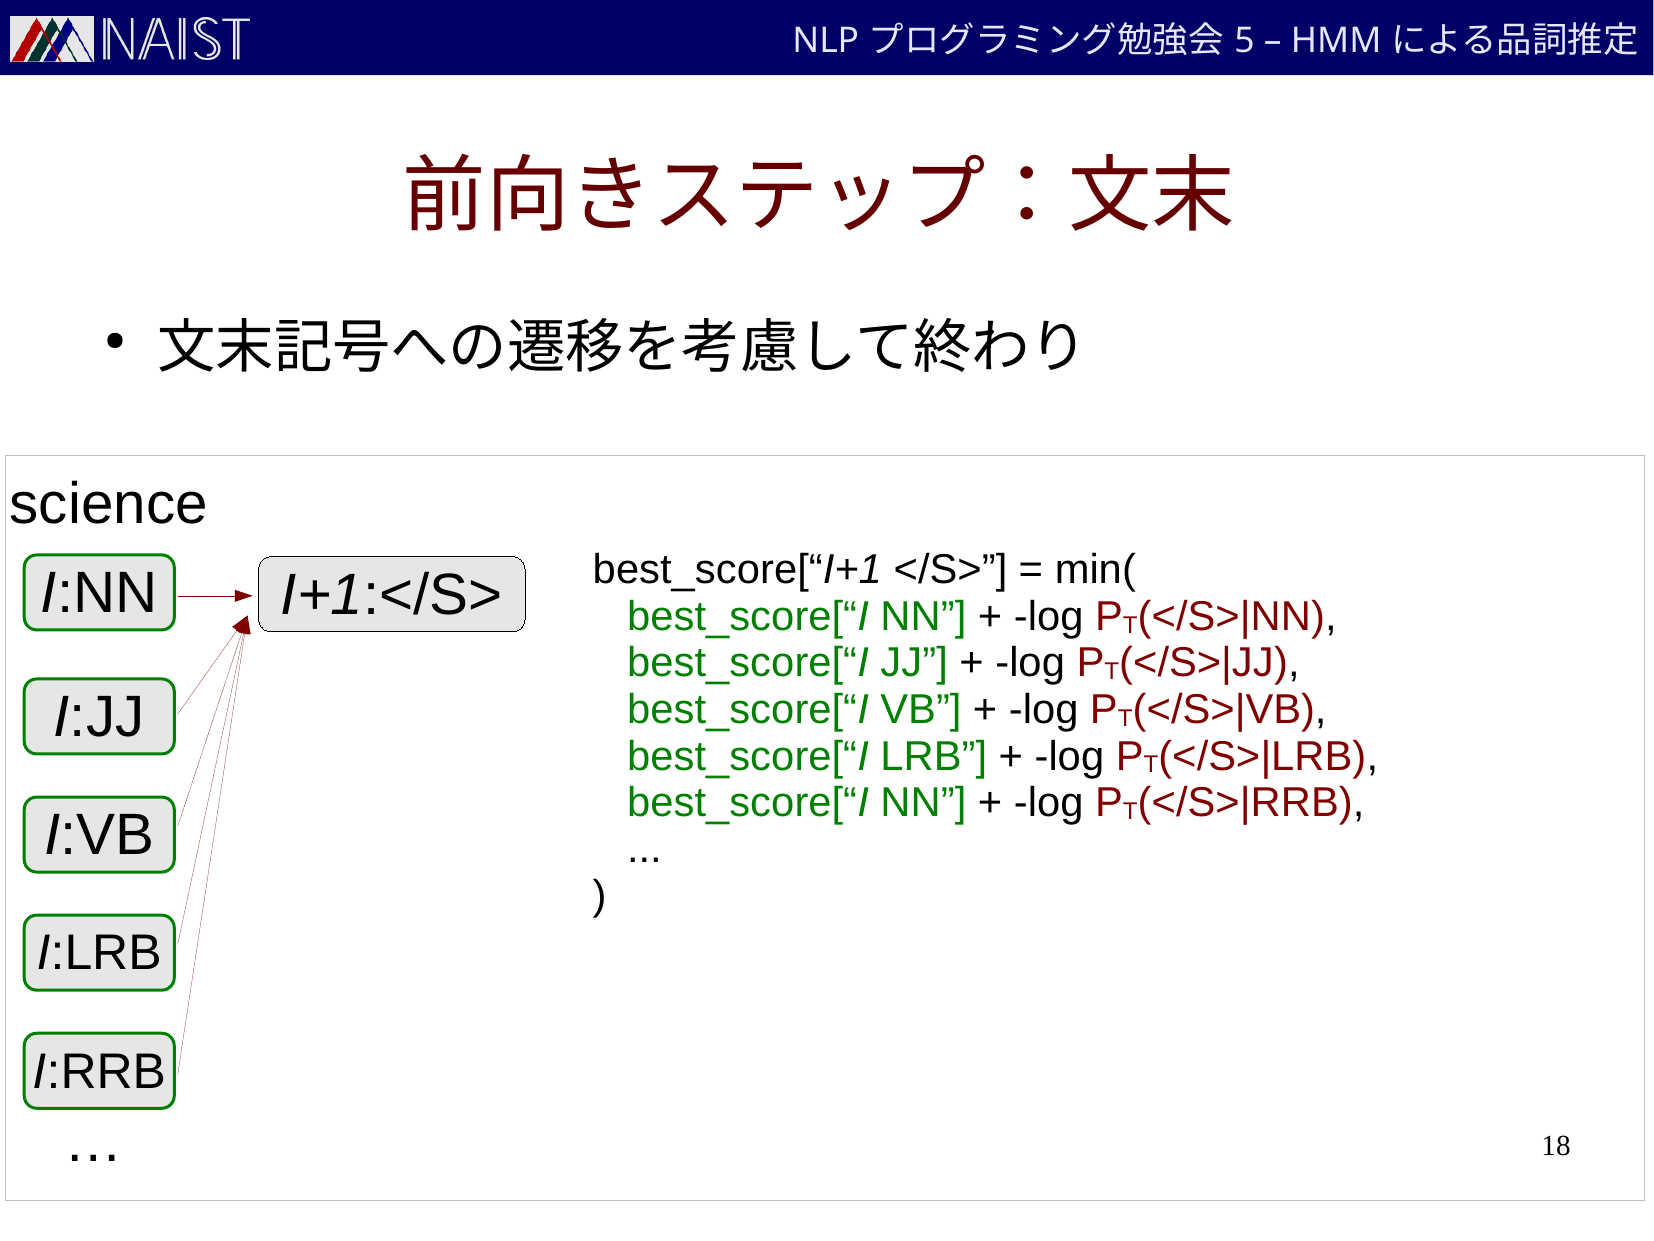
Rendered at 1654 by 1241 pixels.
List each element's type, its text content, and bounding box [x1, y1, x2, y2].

text_box I:JJ [24, 678, 175, 754]
picture [10, 16, 94, 62]
title 前向きステップ：文末 [75, 92, 1564, 285]
picture [102, 17, 251, 60]
text_box I:RRB [24, 1033, 175, 1109]
text_box … [49, 1101, 138, 1182]
text_box science [6, 463, 223, 544]
text_box I:NN [24, 554, 175, 630]
text_box science [0, 463, 5, 544]
text_box I:VB [24, 797, 175, 873]
text_box best_score[“I+1 </S>”] = min( best_score[“I NN”] + -log PT(</S>|NN), best_score[“I JJ”] + -log PT(</S>|JJ), best_score[“I VB”] + -log PT(</S>|VB), best_score[“I LRB”] + -log PT(</S>|LRB), best_score[“I NN”] + -log PT(</S>|RRB), ... ) [577, 538, 1393, 995]
text_box I+1:</S> [258, 556, 526, 632]
text_box I:LRB [24, 915, 175, 991]
list 文末記号への遷移を考慮して終わり [86, 300, 1576, 363]
